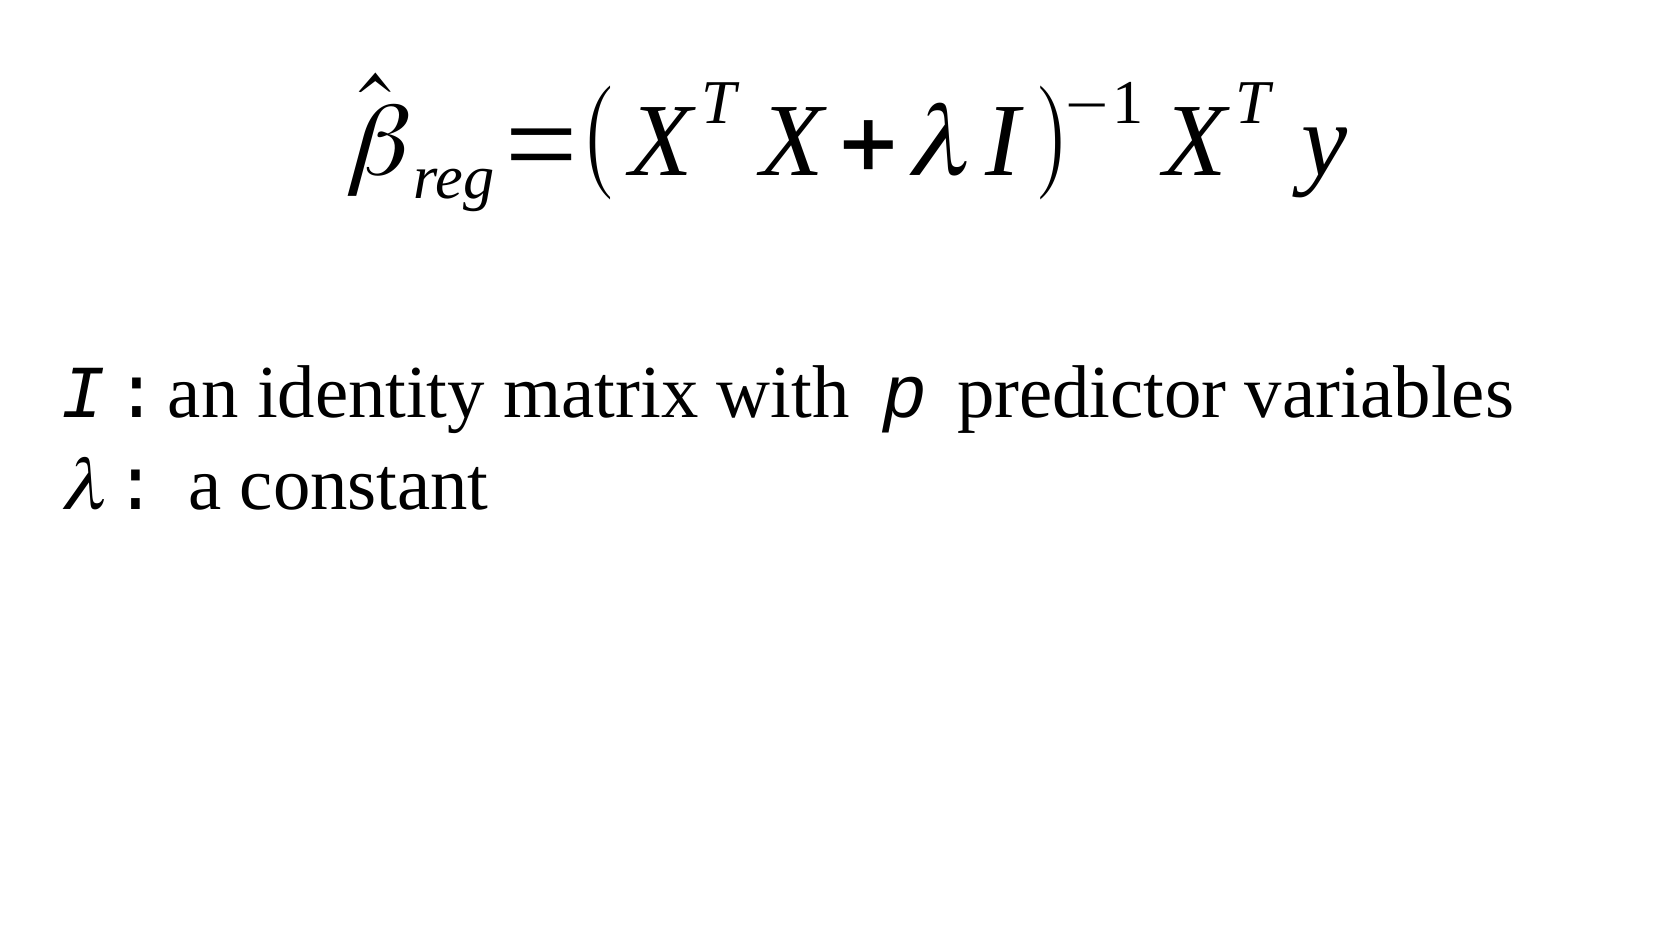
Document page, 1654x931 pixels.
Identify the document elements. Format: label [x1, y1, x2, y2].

chart [340, 67, 1359, 213]
chart [53, 349, 1524, 532]
